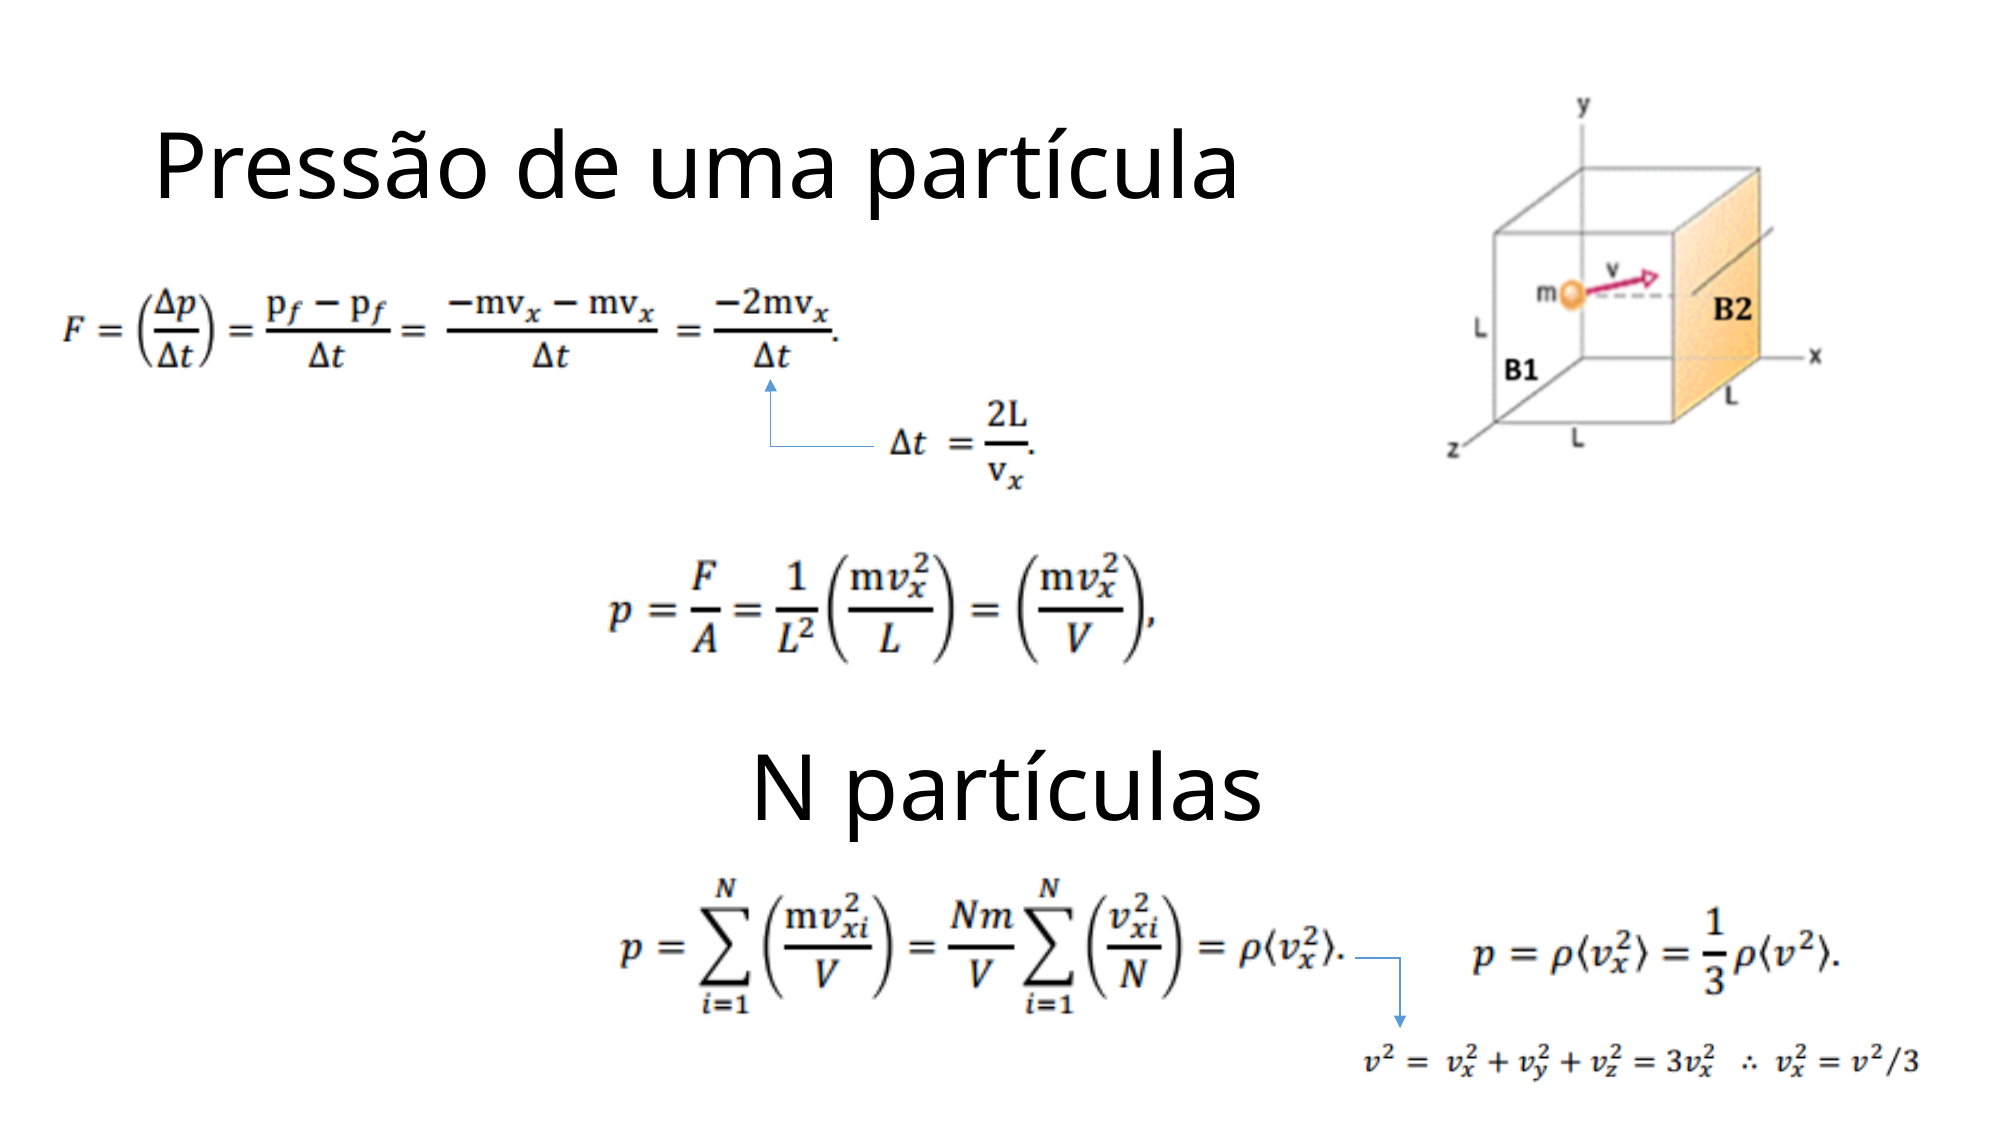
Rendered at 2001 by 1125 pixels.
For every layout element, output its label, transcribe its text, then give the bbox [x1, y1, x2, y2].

picture [1453, 899, 1863, 1000]
picture [48, 259, 875, 380]
picture [874, 385, 1065, 507]
title Pressão de uma partícula [137, 59, 1863, 278]
picture [567, 534, 1182, 699]
text_box N partículas [734, 682, 2000, 900]
picture [595, 866, 1970, 1096]
picture [1412, 81, 1863, 473]
